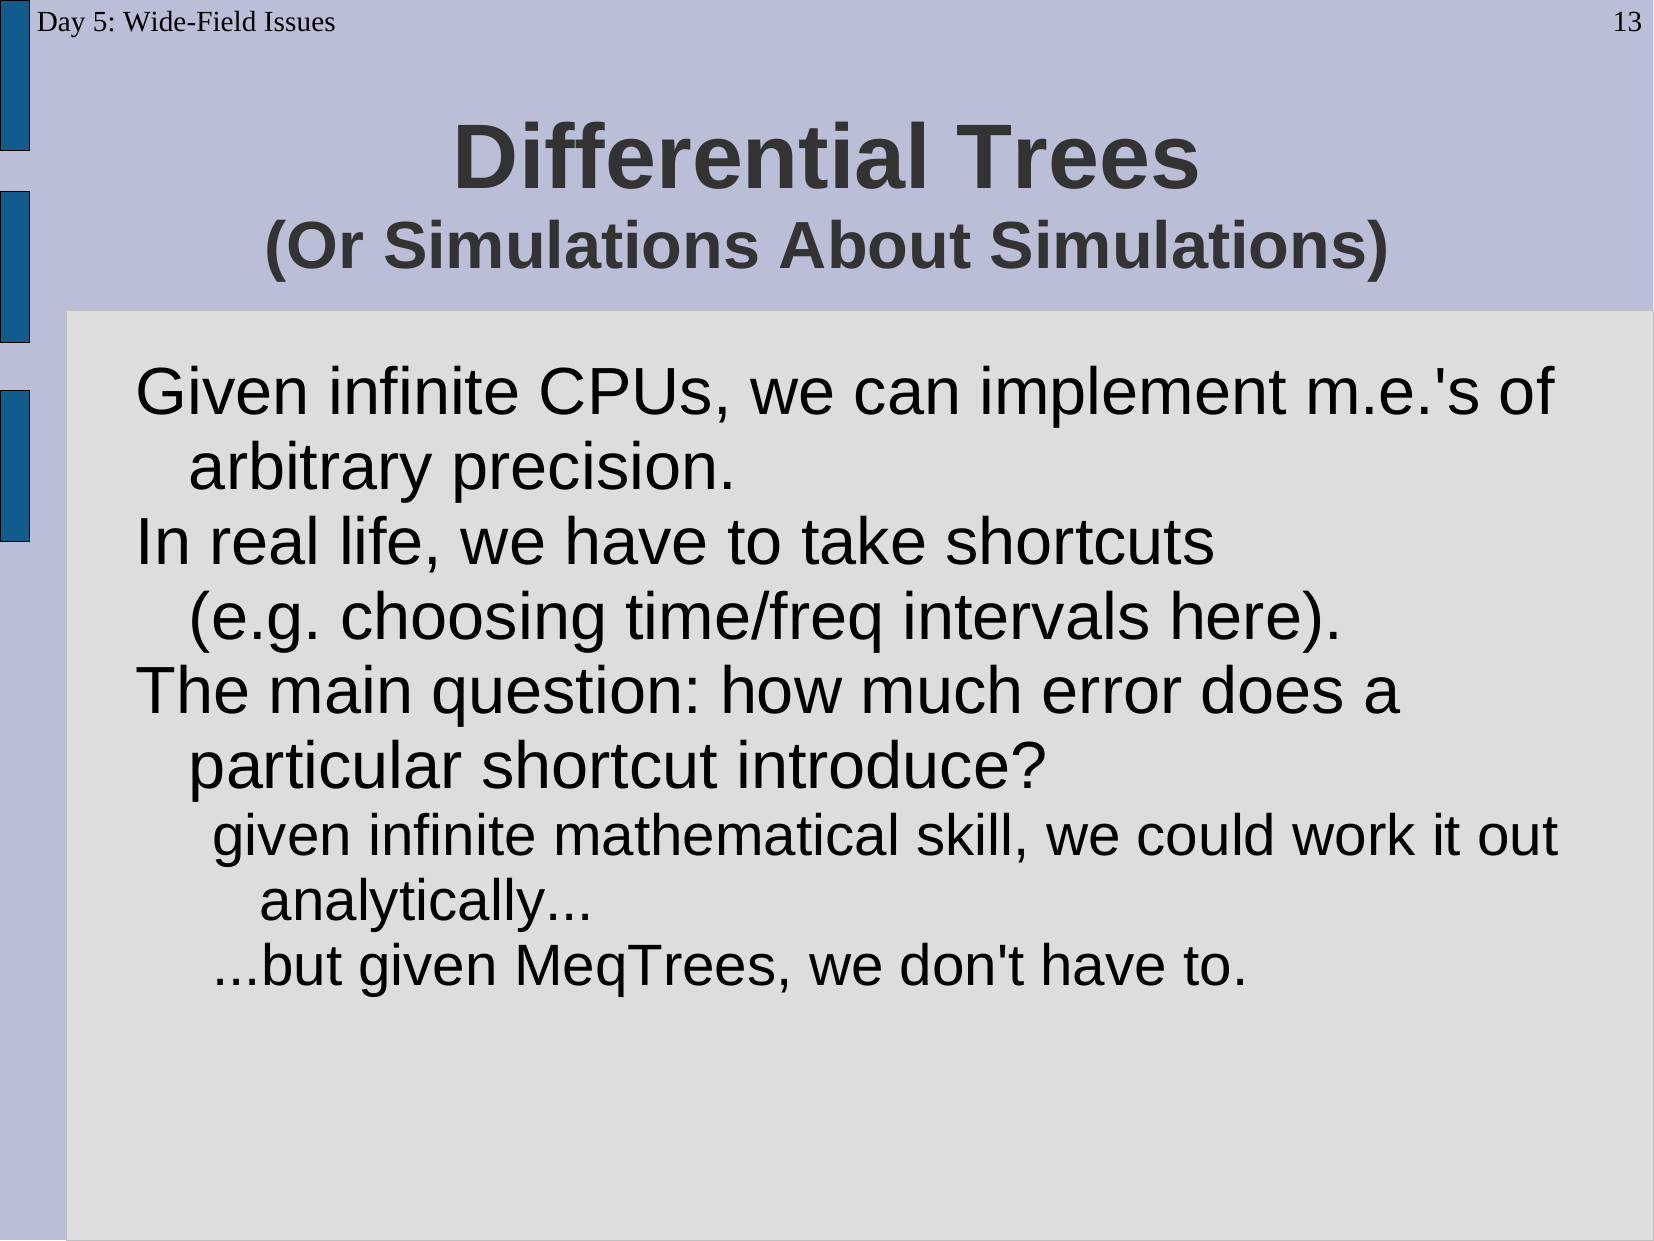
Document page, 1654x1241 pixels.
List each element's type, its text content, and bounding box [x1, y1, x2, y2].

list Given infinite CPUs, we can implement m.e.'s of arbitrary precision. In real life, we have to take shortcuts (e.g. choosing time/freq intervals here). The main question: how much error does a particular shortcut introduce? given infinite mathematical skill, we could work it out analytically... ...but given MeqTrees, we don't have to. [118, 354, 1595, 1071]
title Differential Trees (Or Simulations About Simulations) [121, 91, 1534, 299]
